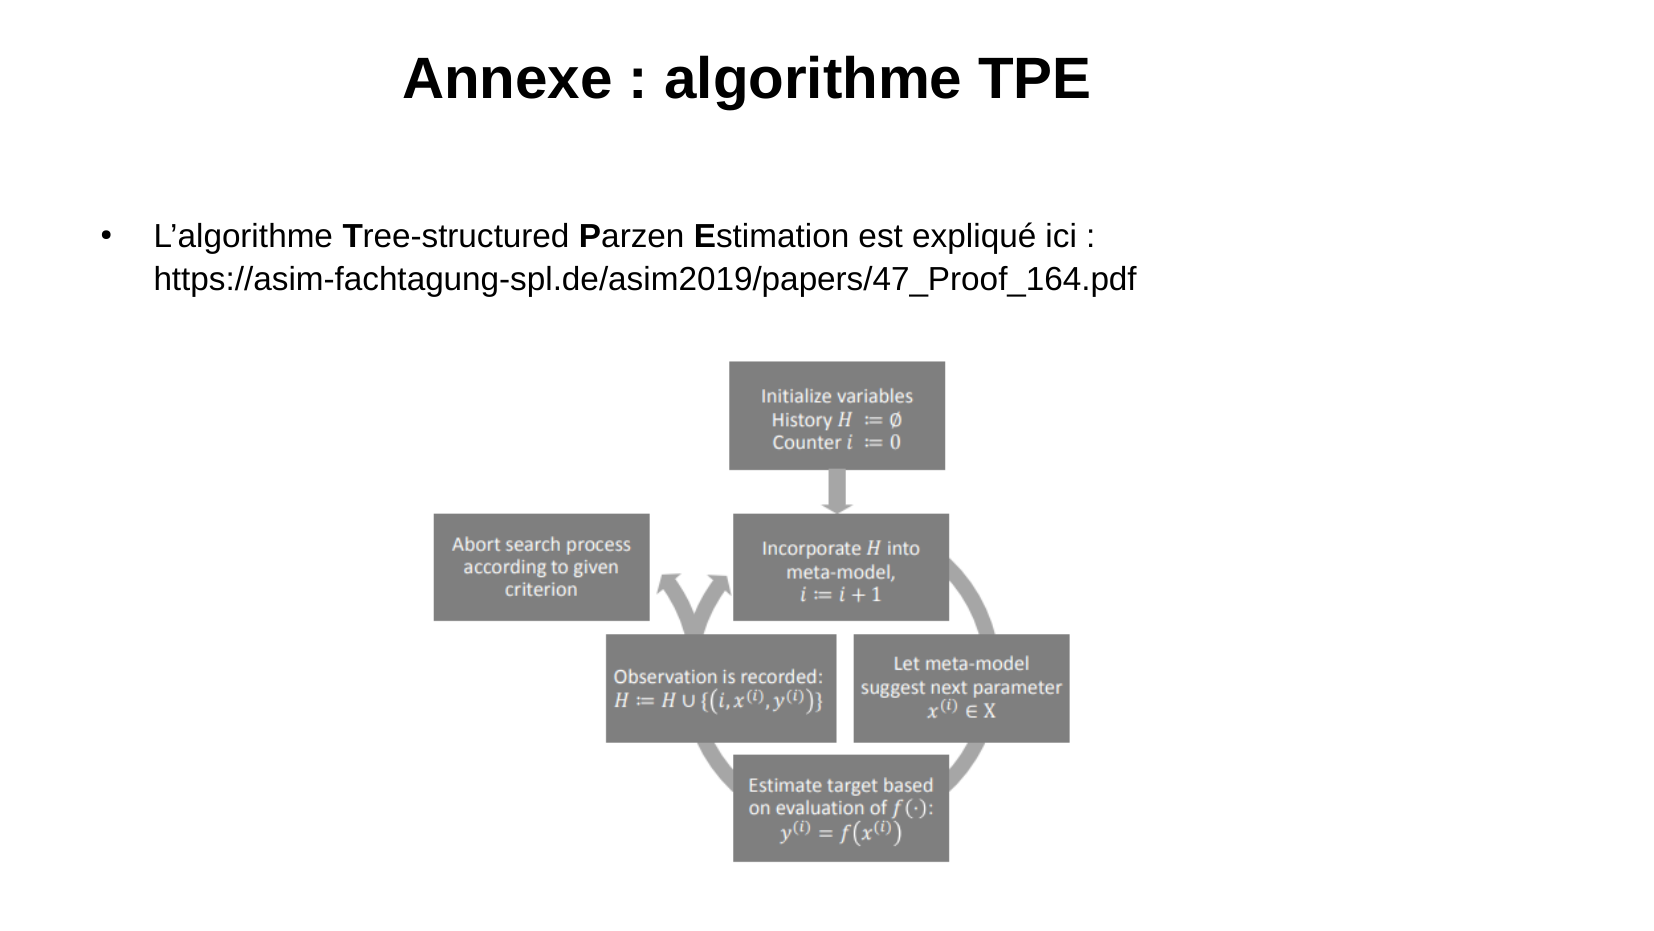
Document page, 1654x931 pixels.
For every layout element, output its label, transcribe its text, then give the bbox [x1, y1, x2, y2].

picture [377, 355, 1095, 875]
text_box Annexe : algorithme TPE [387, 38, 1335, 119]
list L’algorithme Tree-structured Parzen Estimation est expliqué ici : https://asim-fachtagung-spl.de/asim2019/papers/47_Proof_164.pdf [82, 217, 1571, 758]
